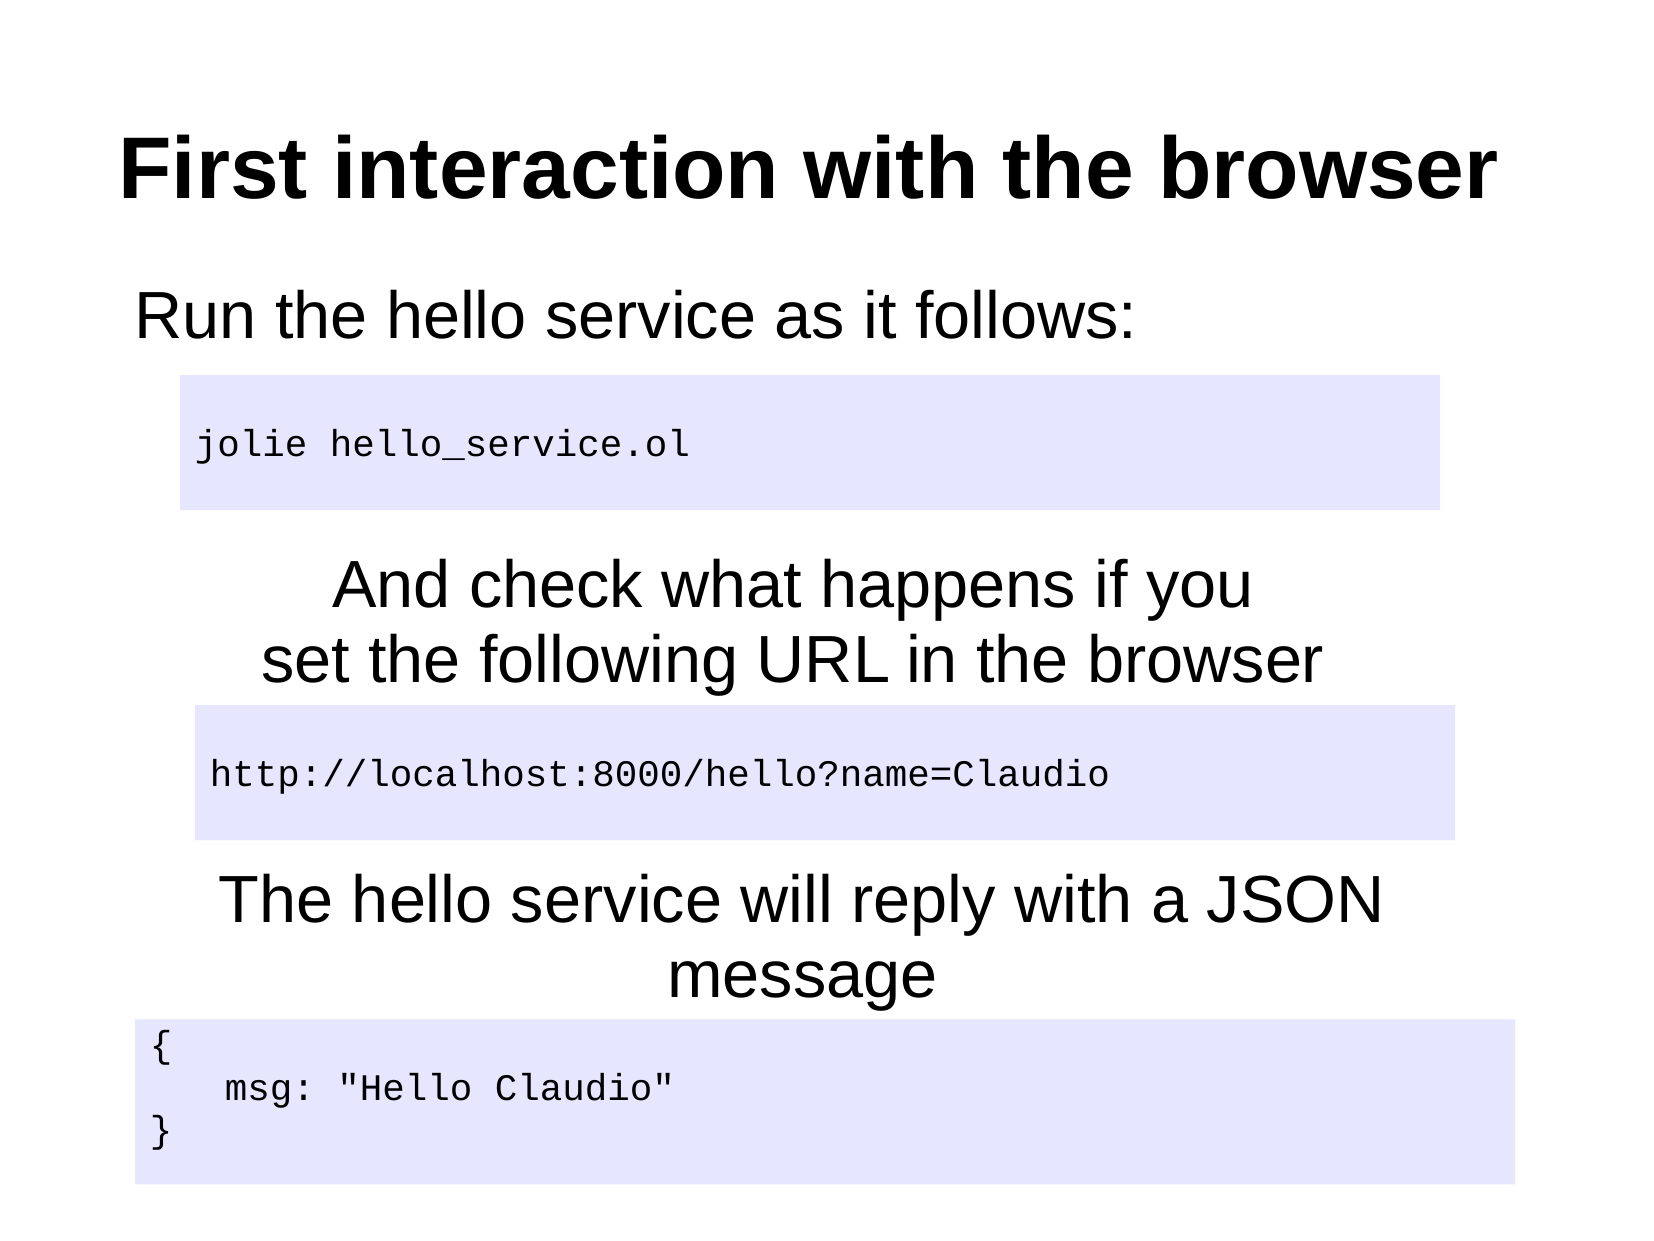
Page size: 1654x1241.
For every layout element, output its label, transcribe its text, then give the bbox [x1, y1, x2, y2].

text_box jolie hello_service.ol [180, 375, 1441, 511]
text_box Run the hello service as it follows: [120, 270, 1516, 361]
text_box { msg: "Hello Claudio" } [135, 1020, 1516, 1185]
text_box http://localhost:8000/hello?name=Claudio [195, 705, 1456, 841]
text_box The hello service will reply with a JSON message [60, 855, 1546, 1020]
text_box And check what happens if you set the following URL in the browser [60, 540, 1546, 705]
text_box First interaction with the browser [103, 112, 1516, 226]
